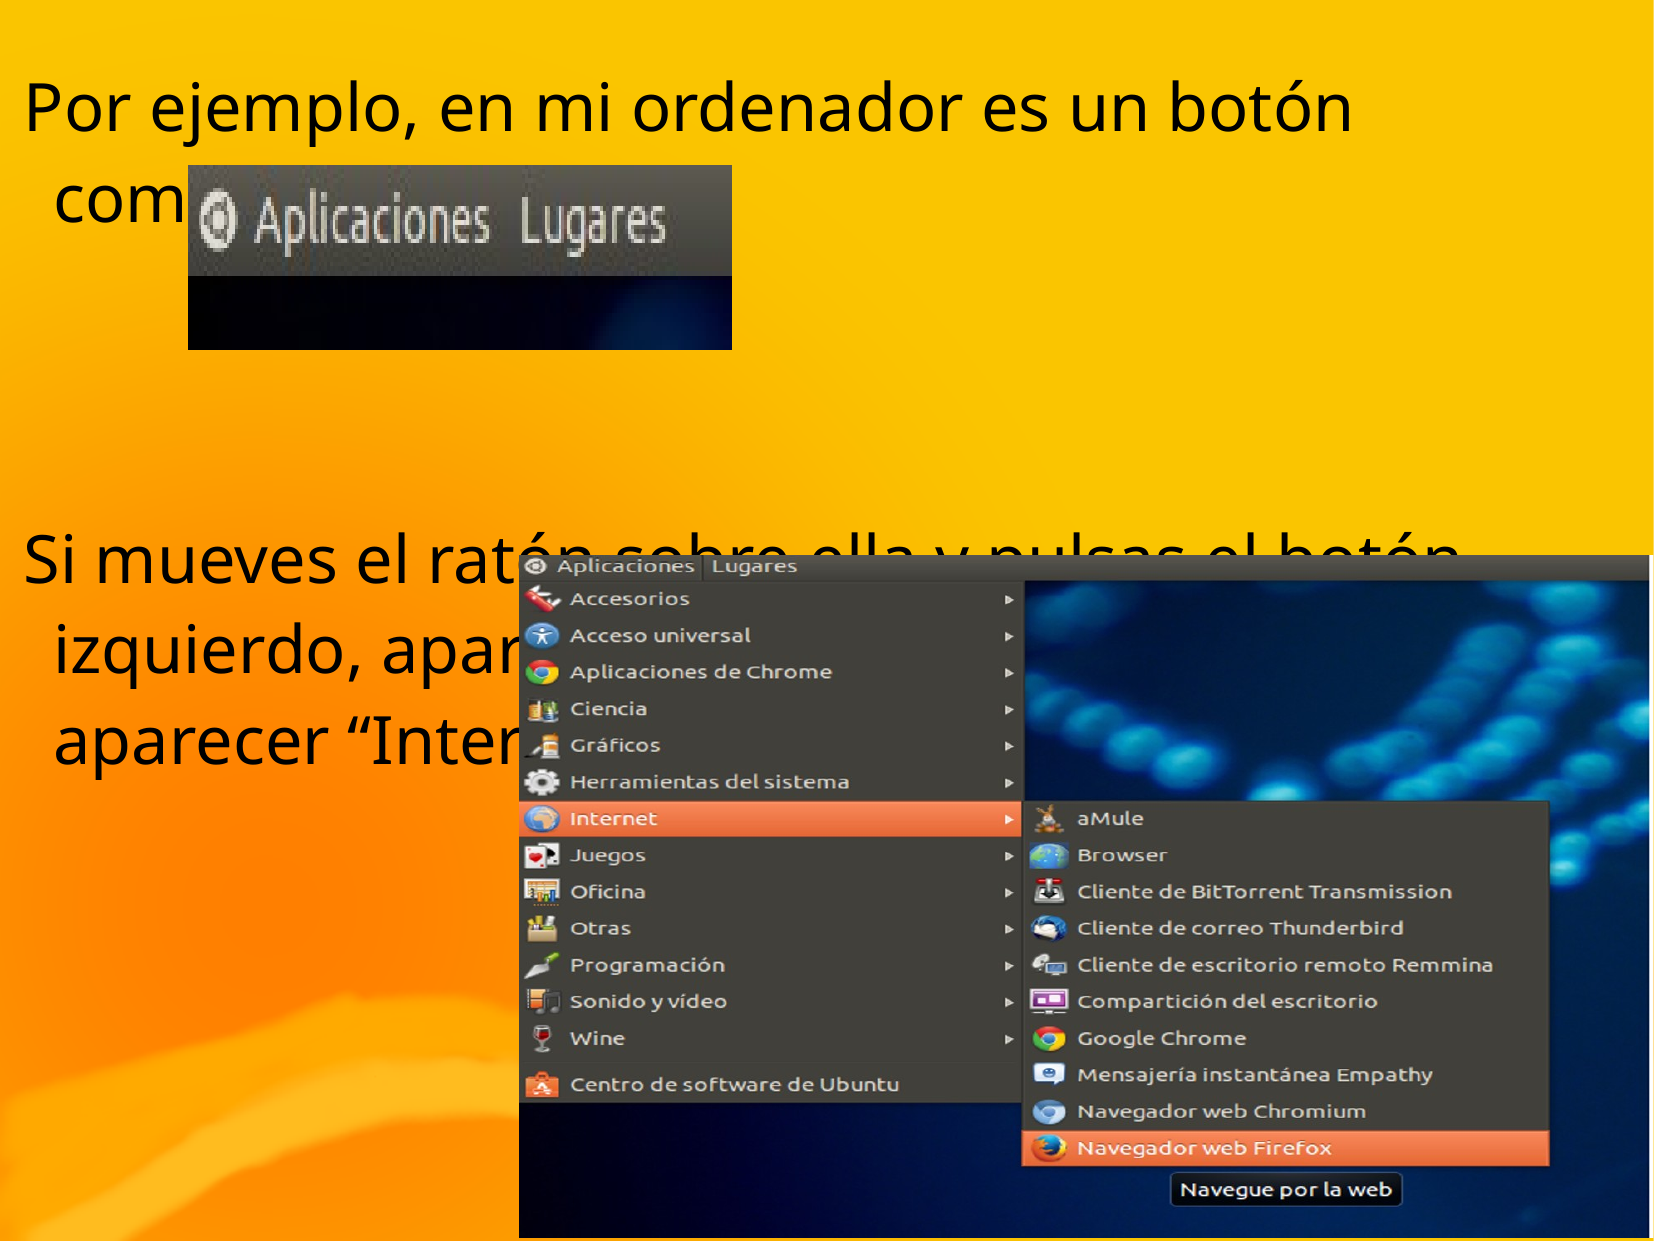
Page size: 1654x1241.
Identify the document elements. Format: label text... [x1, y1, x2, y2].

picture [0, 0, 1654, 1241]
list Por ejemplo, en mi ordenador es un botón como éste. Si mueves el ratón sobre ella y pulsas el botón izquierdo, aparecerá. En esa lista debe aparecer “Internet” [23, 60, 1512, 780]
